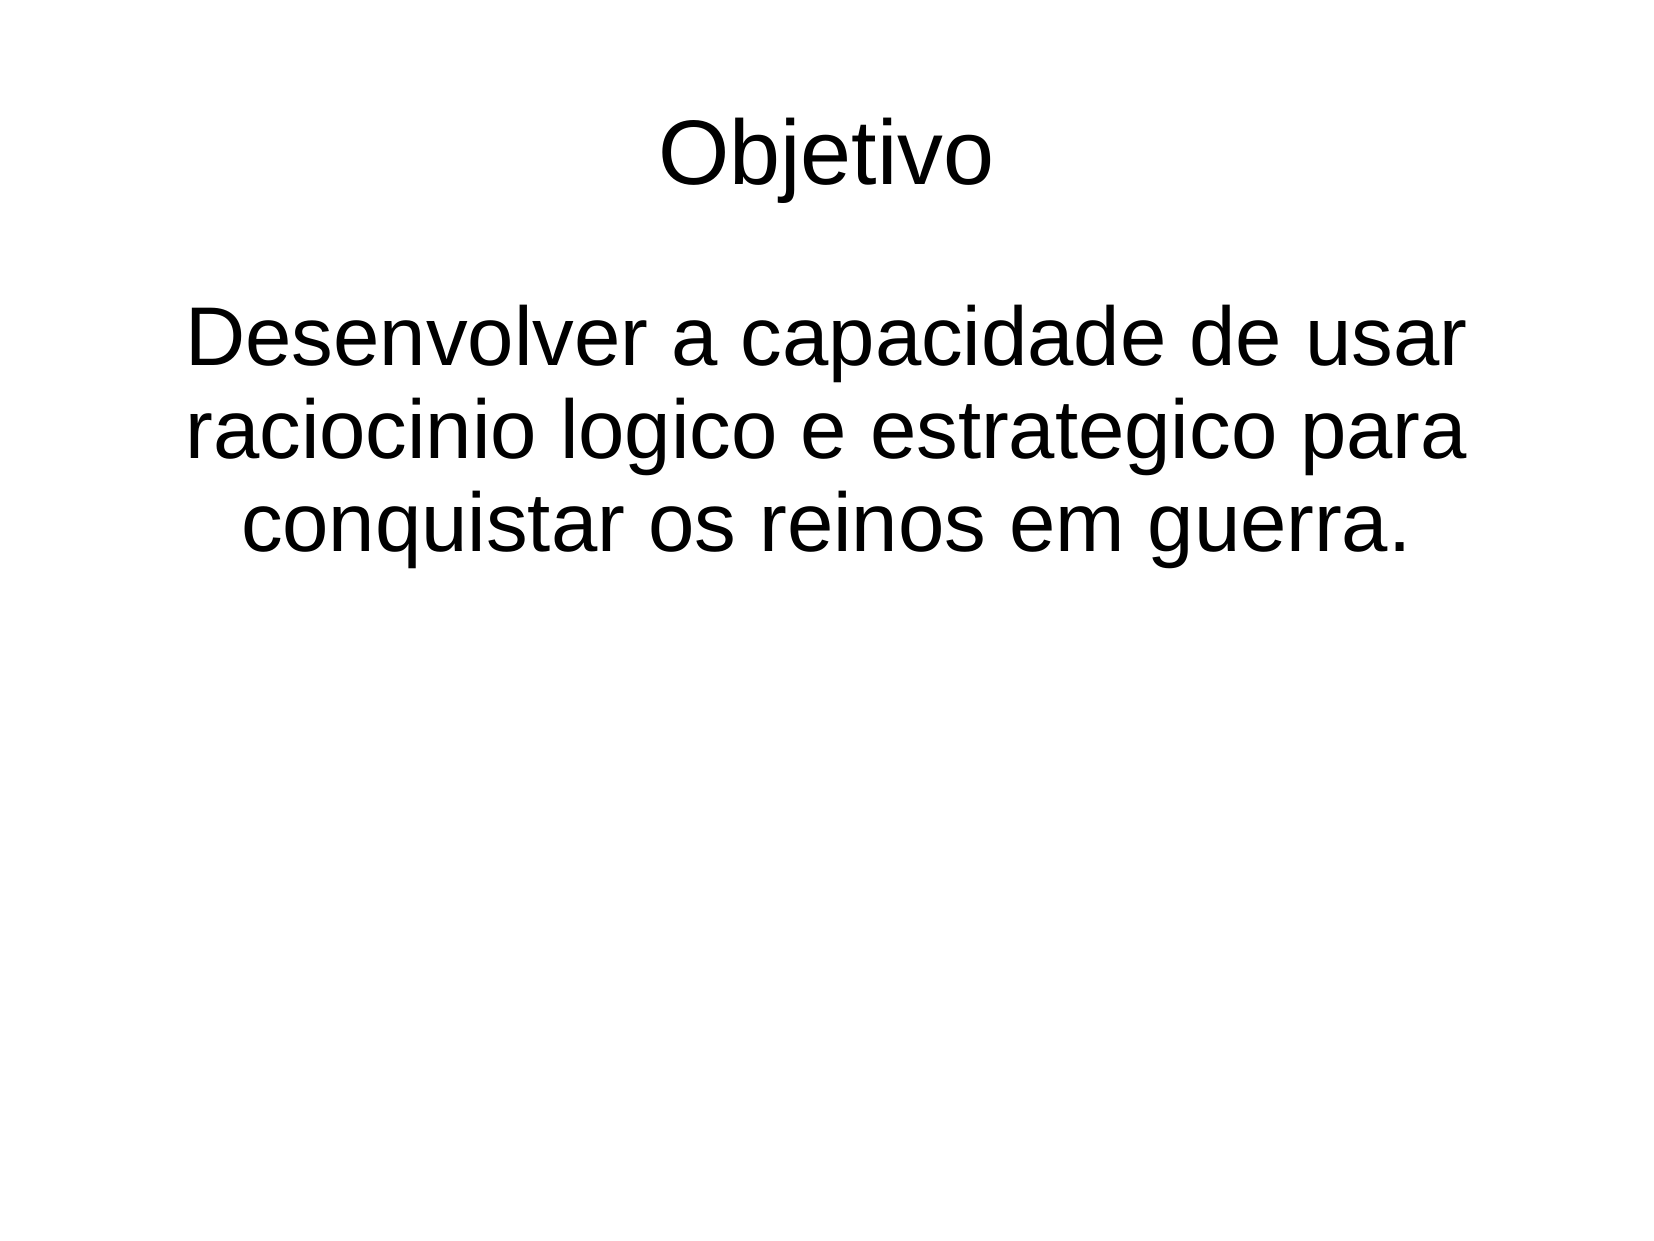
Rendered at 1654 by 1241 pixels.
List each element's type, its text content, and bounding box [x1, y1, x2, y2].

title Objetivo [82, 49, 1571, 257]
list Desenvolver a capacidade de usar raciocinio logico e estrategico para conquistar os reinos em guerra. [82, 290, 1571, 1010]
